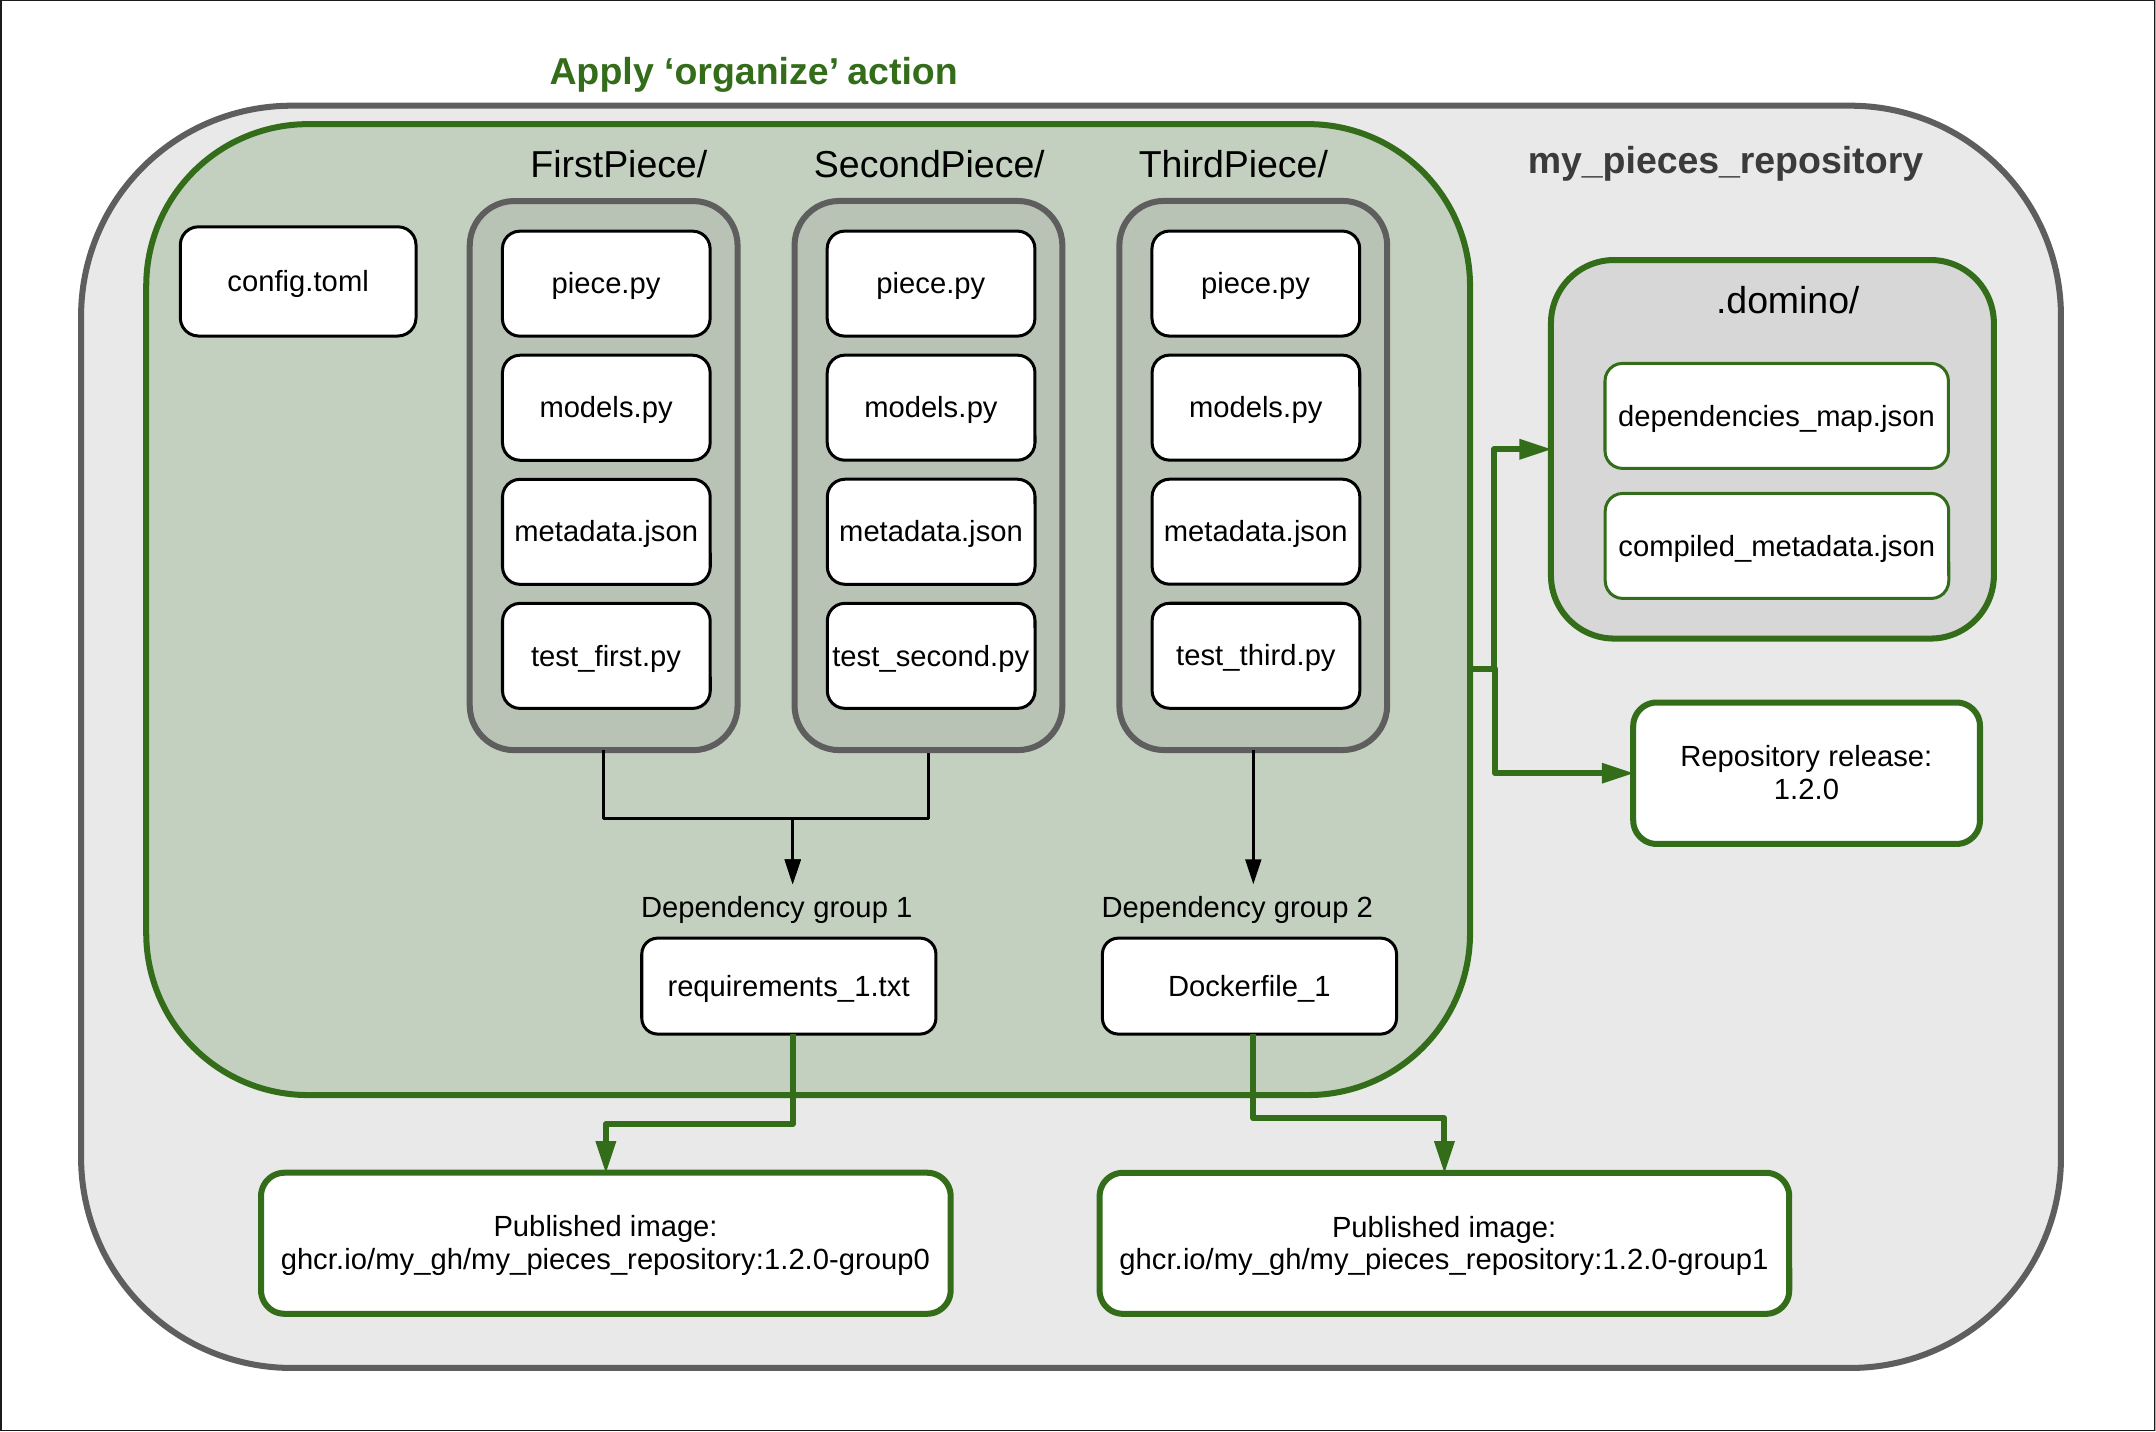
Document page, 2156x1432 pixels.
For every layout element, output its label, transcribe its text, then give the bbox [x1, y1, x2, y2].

text_box Dependency group 1 [626, 884, 960, 965]
text_box metadata.json [1152, 479, 1360, 585]
text_box models.py [1152, 355, 1360, 461]
text_box compiled_metadata.json [1605, 493, 1949, 599]
text_box Published image: ghcr.io/my_gh/my_pieces_repository:1.2.0-group1 [1099, 1172, 1790, 1314]
text_box Repository release: 1.2.0 [1633, 702, 1981, 844]
text_box config.toml [180, 226, 417, 337]
text_box my_pieces_repository [1513, 131, 1956, 189]
text_box test_second.py [827, 603, 1036, 709]
text_box ThirdPiece/ [1123, 136, 1398, 194]
text_box models.py [827, 355, 1036, 461]
text_box FirstPiece/ [515, 136, 777, 194]
text_box piece.py [827, 231, 1035, 337]
text_box piece.py [1151, 231, 1360, 337]
text_box models.py [502, 355, 711, 461]
text_box .domino/ [1701, 271, 1875, 329]
text_box metadata.json [502, 479, 711, 585]
text_box Published image: ghcr.io/my_gh/my_pieces_repository:1.2.0-group0 [261, 1172, 951, 1314]
text_box requirements_1.txt [641, 965, 936, 1035]
text_box Apply ‘organize’ action [534, 43, 1000, 100]
text_box metadata.json [827, 479, 1036, 585]
text_box test_first.py [502, 603, 711, 709]
text_box test_third.py [1152, 603, 1360, 709]
text_box [81, 105, 2061, 1368]
text_box SecondPiece/ [799, 136, 1114, 194]
text_box piece.py [502, 231, 711, 337]
text_box Dependency group 2 [1086, 884, 1420, 965]
text_box Dockerfile_1 [1102, 965, 1397, 1035]
text_box dependencies_map.json [1605, 363, 1949, 469]
